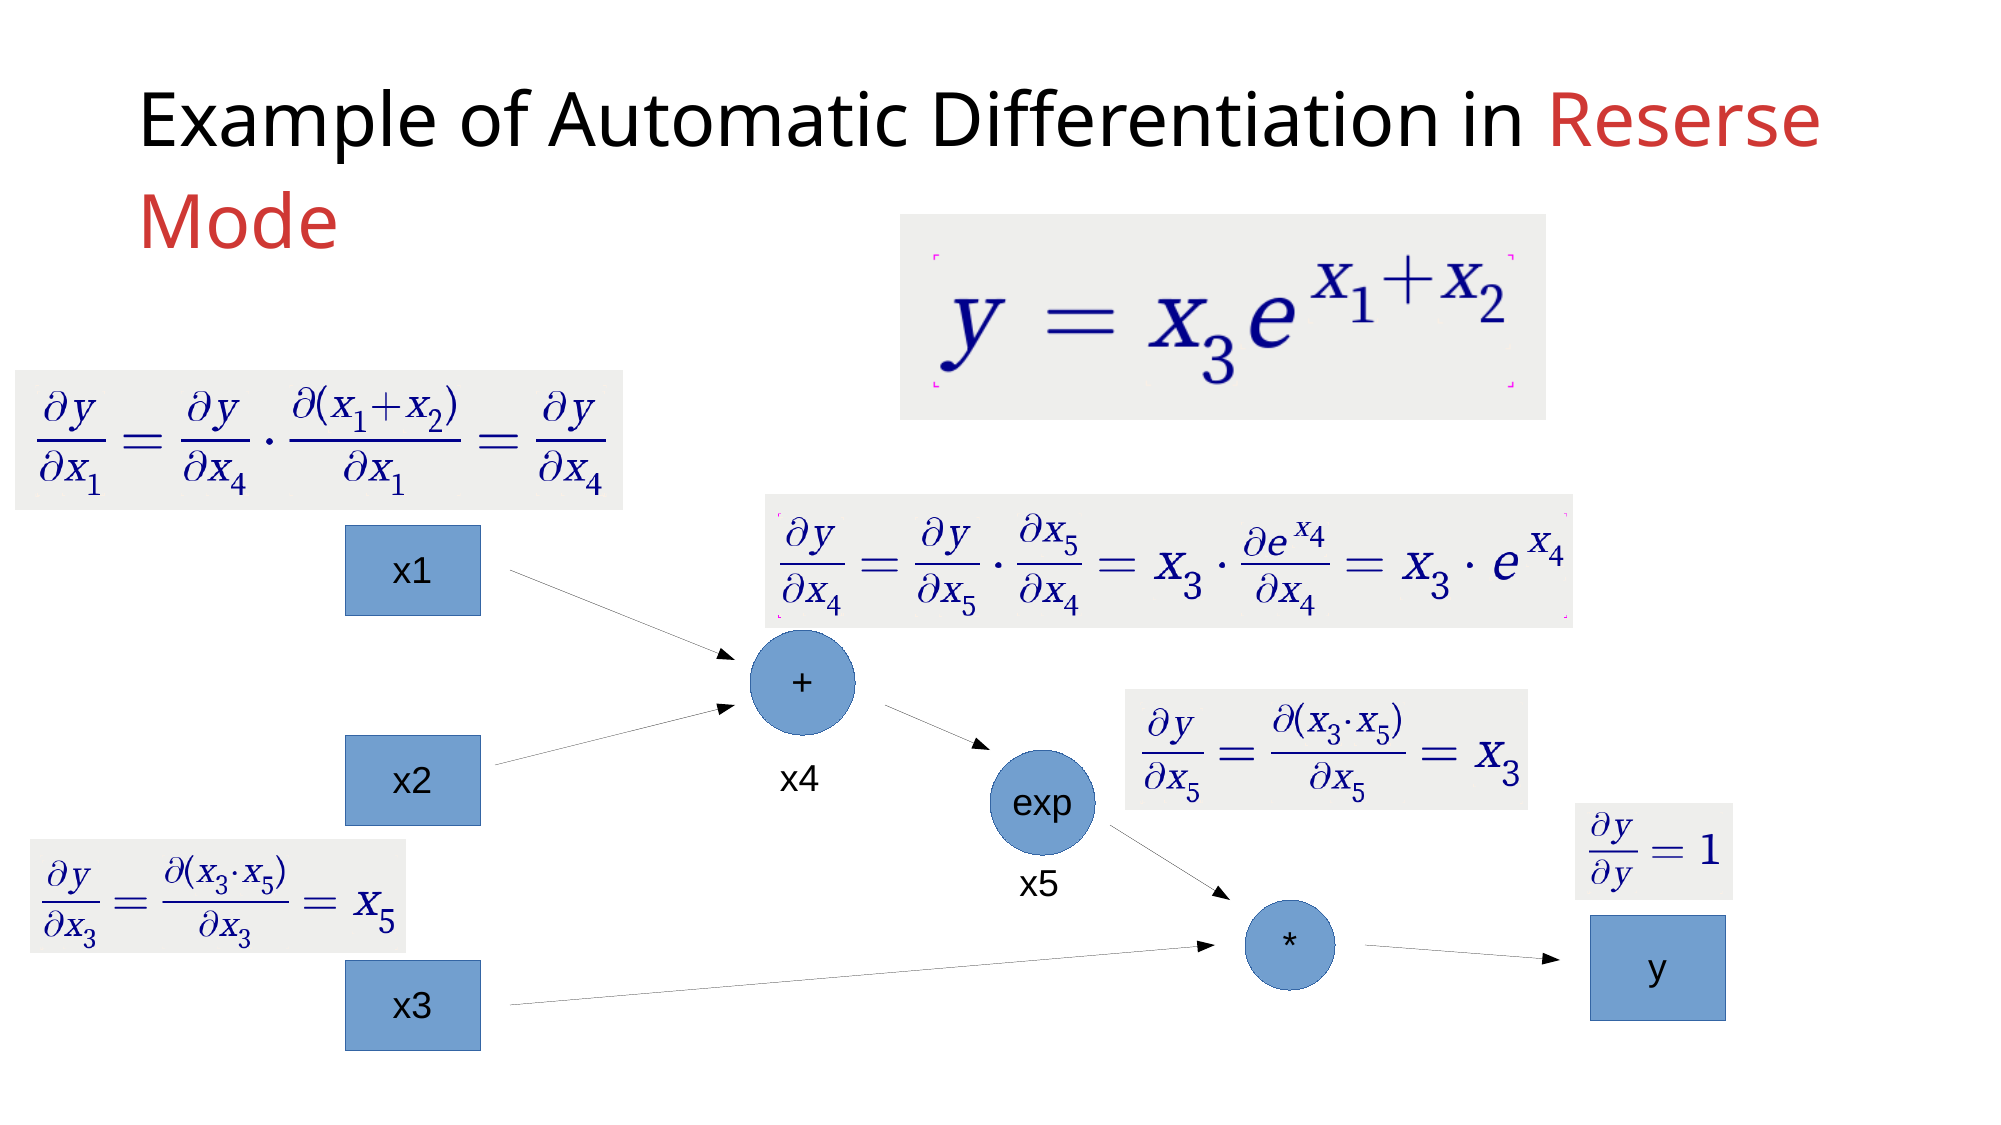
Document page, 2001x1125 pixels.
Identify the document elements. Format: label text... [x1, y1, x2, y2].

picture [765, 494, 1573, 629]
picture [30, 839, 406, 953]
text_box y [1590, 915, 1726, 1021]
picture [15, 370, 623, 511]
text_box x2 [345, 735, 481, 826]
text_box x1 [345, 525, 481, 616]
text_box x5 [1004, 855, 1074, 906]
picture [1125, 689, 1528, 811]
text_box x3 [345, 960, 481, 1051]
picture [1575, 803, 1733, 901]
title Example of Automatic Differentiation in Reserse Mode [137, 59, 1863, 278]
picture [900, 214, 1546, 421]
text_box * [1245, 900, 1336, 991]
text_box exp [990, 750, 1096, 855]
text_box + [750, 630, 856, 736]
text_box x4 [765, 750, 835, 815]
